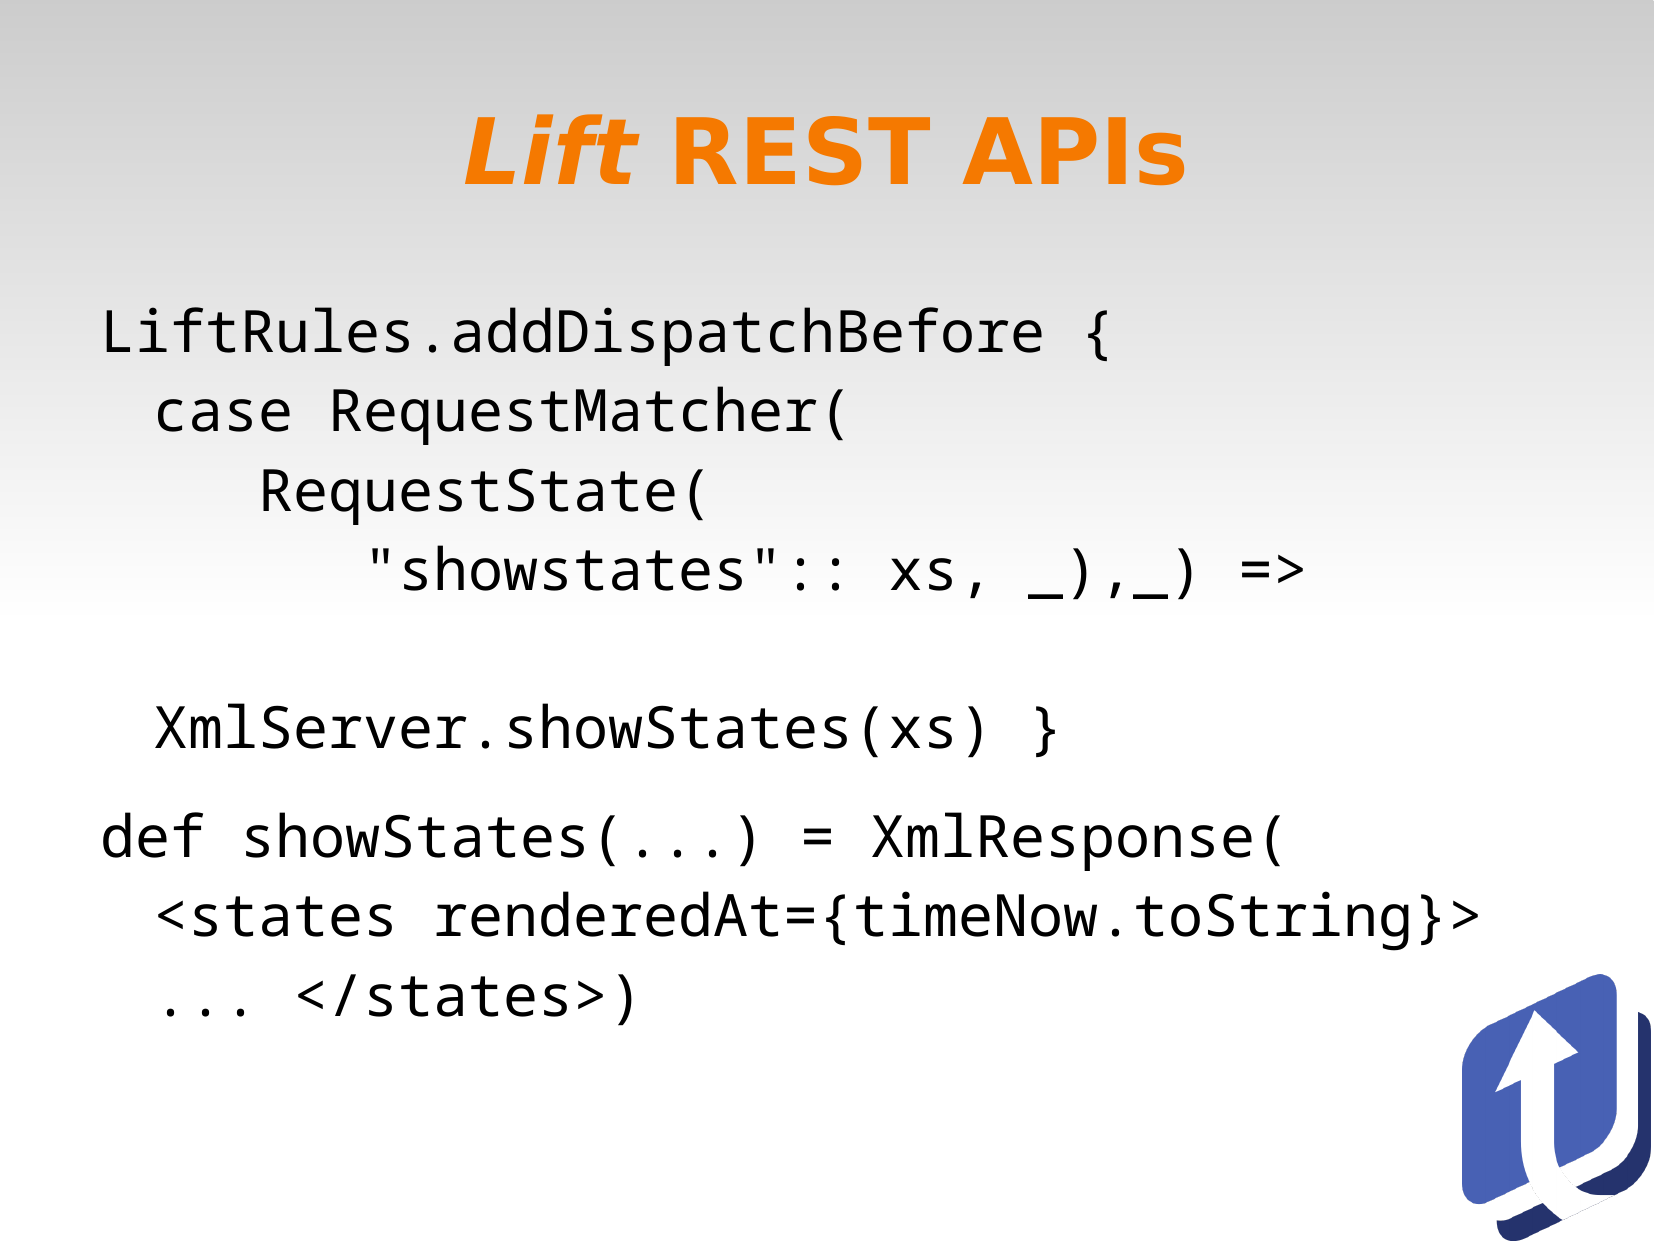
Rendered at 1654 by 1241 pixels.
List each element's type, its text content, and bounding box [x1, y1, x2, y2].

list LiftRules.addDispatchBefore { case RequestMatcher( RequestState( "showstates":: xs, _),_) => XmlServer.showStates(xs) } def showStates(...) = XmlResponse( <states renderedAt={timeNow.toString}> ... </states>) [82, 290, 1571, 1094]
picture [1462, 974, 1651, 1241]
title Lift REST APIs [82, 49, 1571, 257]
